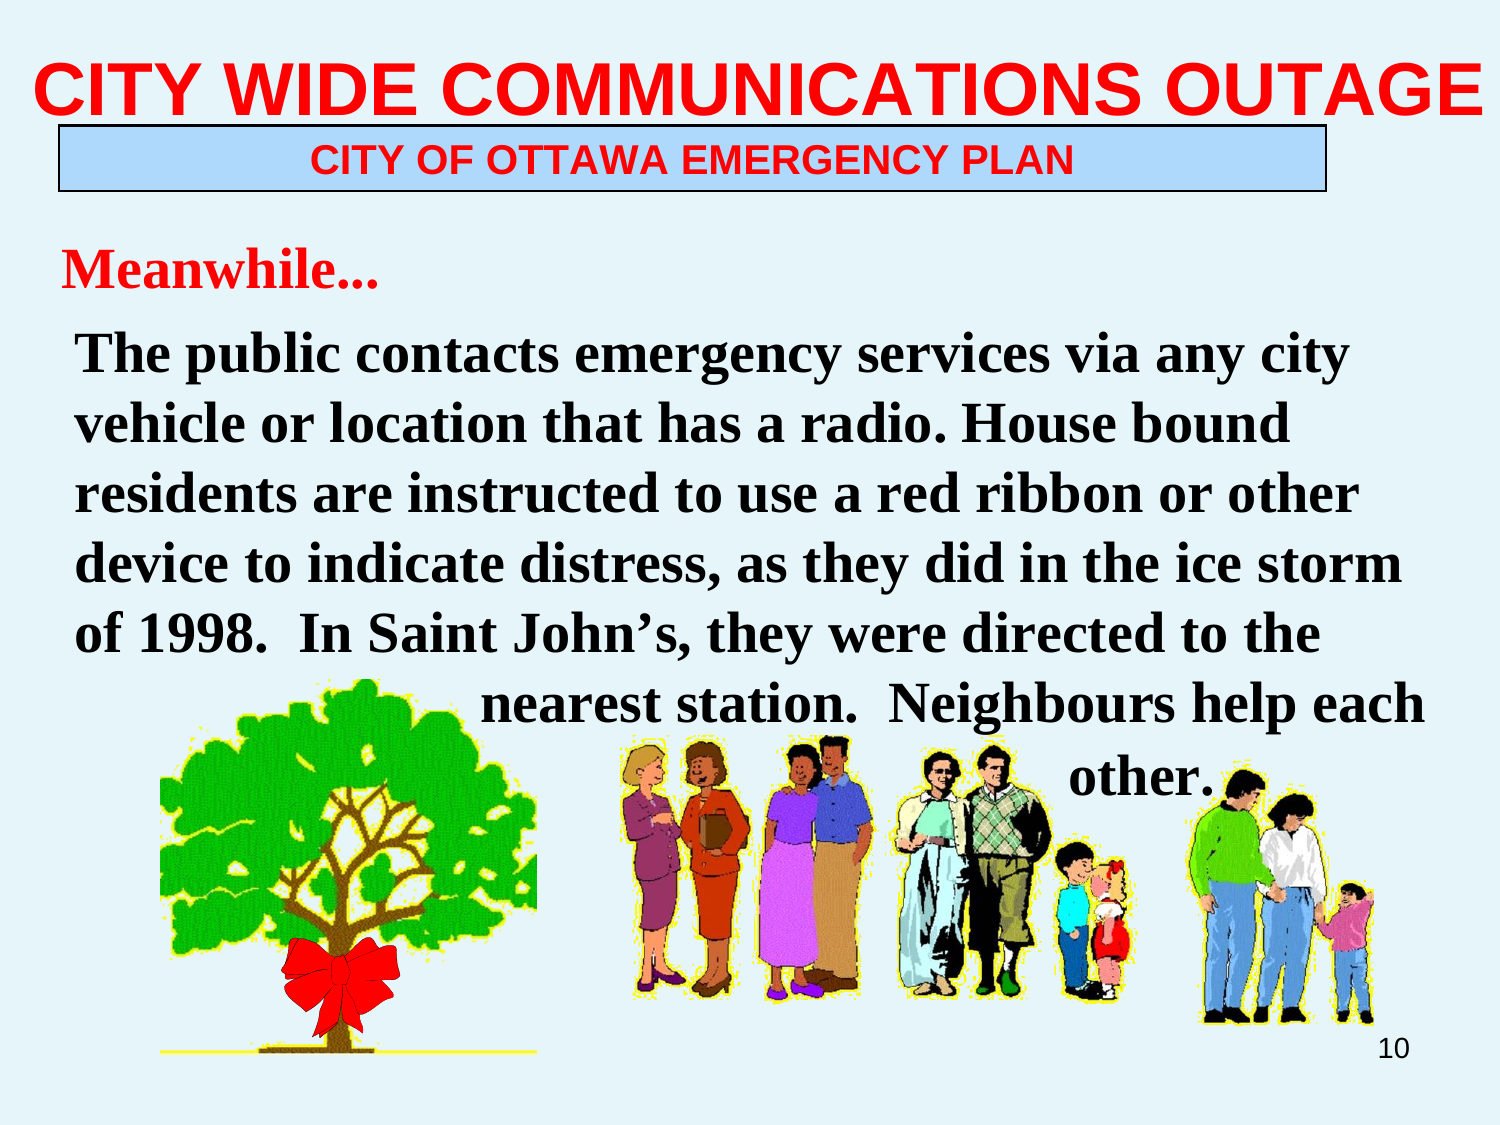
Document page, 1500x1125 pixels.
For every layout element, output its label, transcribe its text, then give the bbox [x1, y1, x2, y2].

text_box CITY OF OTTAWA EMERGENCY PLAN [58, 139, 1327, 191]
text_box The public contacts emergency services via any city vehicle or location that has a radio. House bound residents are instructed to use a red ribbon or other device to indicate distress, as they did in the ice storm of 1998. In Saint John’s, they were directed to the nearest station. Neighbours help each [59, 306, 1459, 813]
picture [160, 679, 537, 1055]
text_box other. [1039, 728, 1245, 815]
picture [620, 735, 1374, 1026]
text_box CITY WIDE COMMUNICATIONS OUTAGE [0, 33, 1500, 139]
text_box Meanwhile... [46, 222, 1450, 308]
